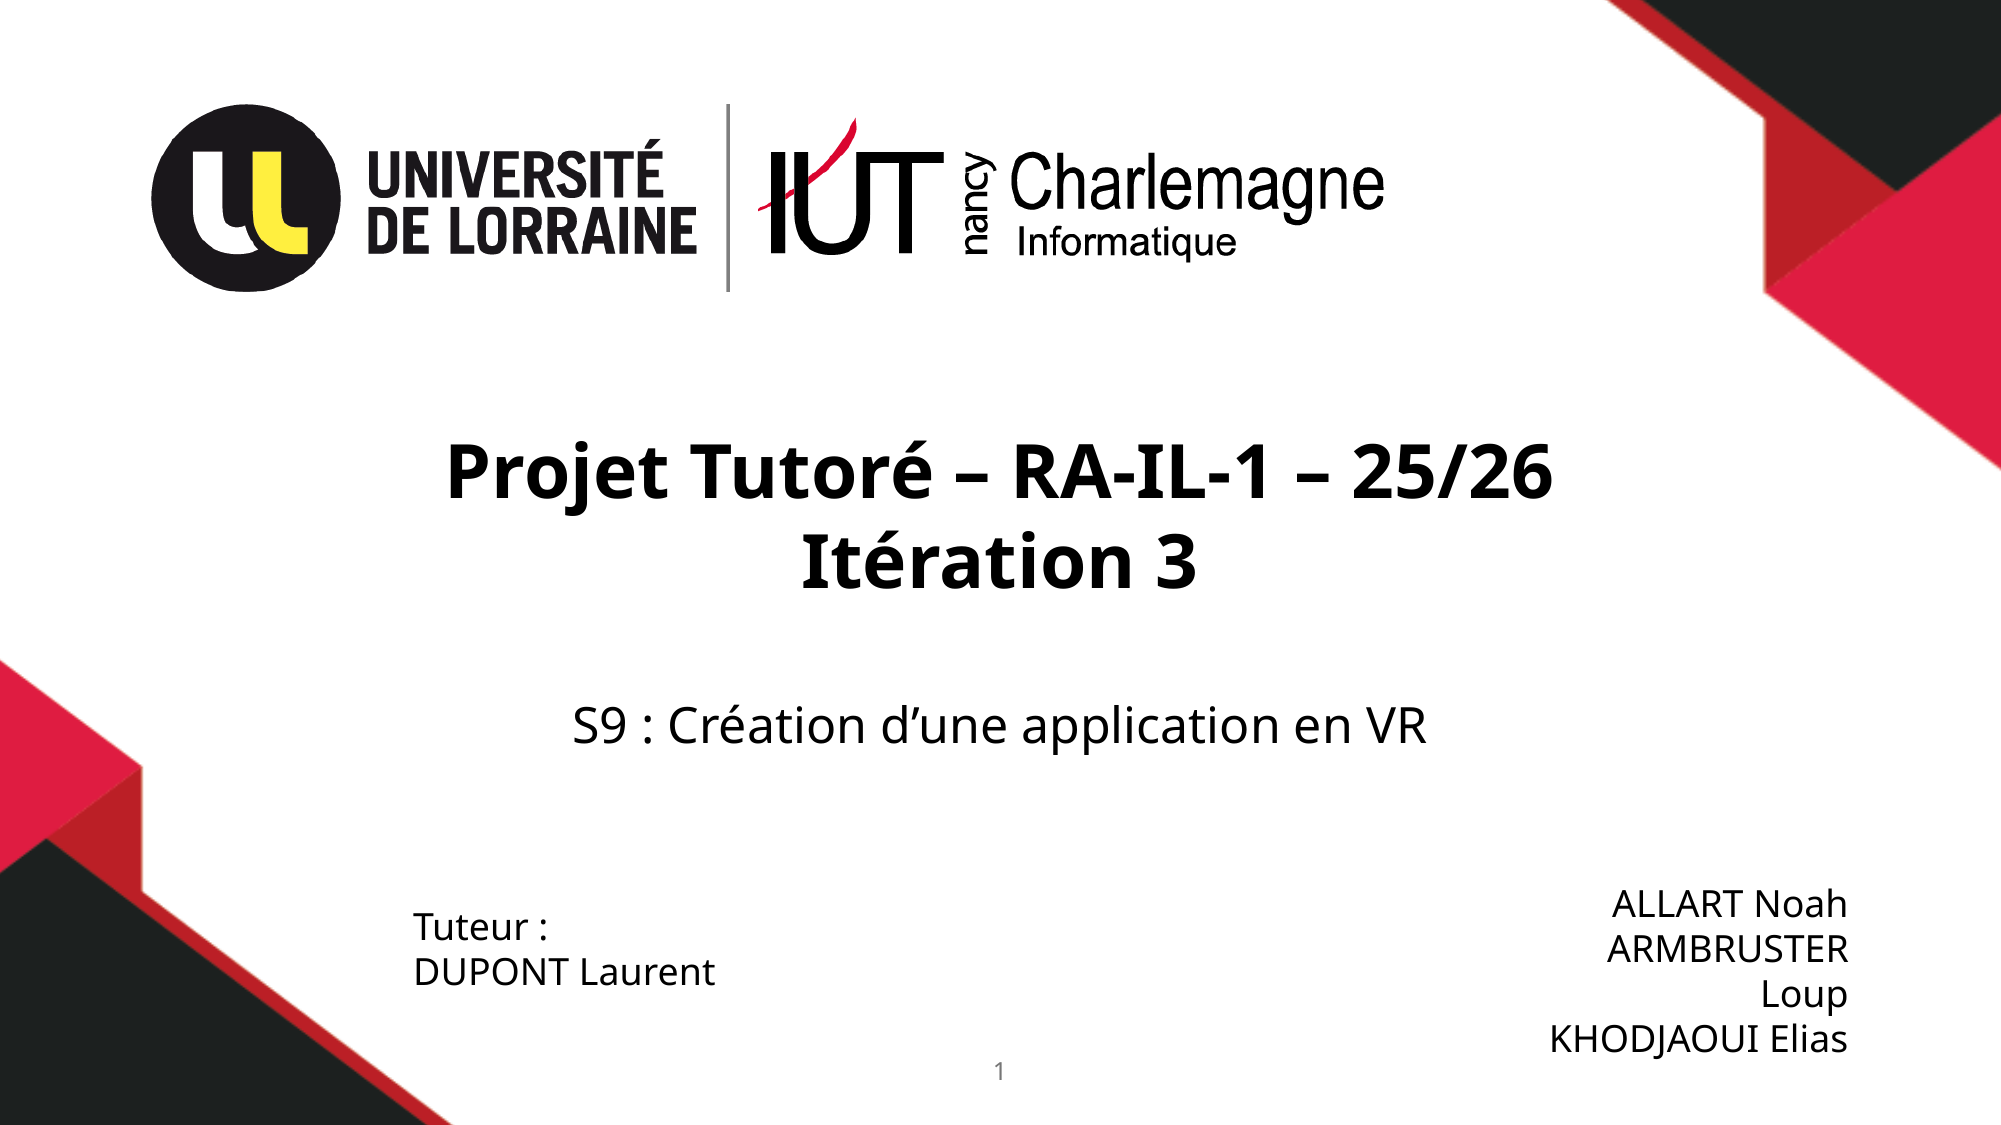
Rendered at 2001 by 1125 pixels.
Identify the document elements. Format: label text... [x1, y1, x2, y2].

slide_number 1 [774, 1042, 1225, 1103]
picture [151, 104, 1384, 293]
text_box Tuteur : DUPONT Laurent [398, 895, 749, 1002]
picture [1473, 0, 2000, 562]
text_box ALLART Noah ARMBRUSTER Loup KHODJAOUI Elias [1533, 872, 1884, 1025]
text_box Projet Tutoré – RA-IL-1 – 25/26 Itération 3 S9 : Création d’une application en VR [398, 415, 1602, 765]
picture [0, 589, 488, 1125]
